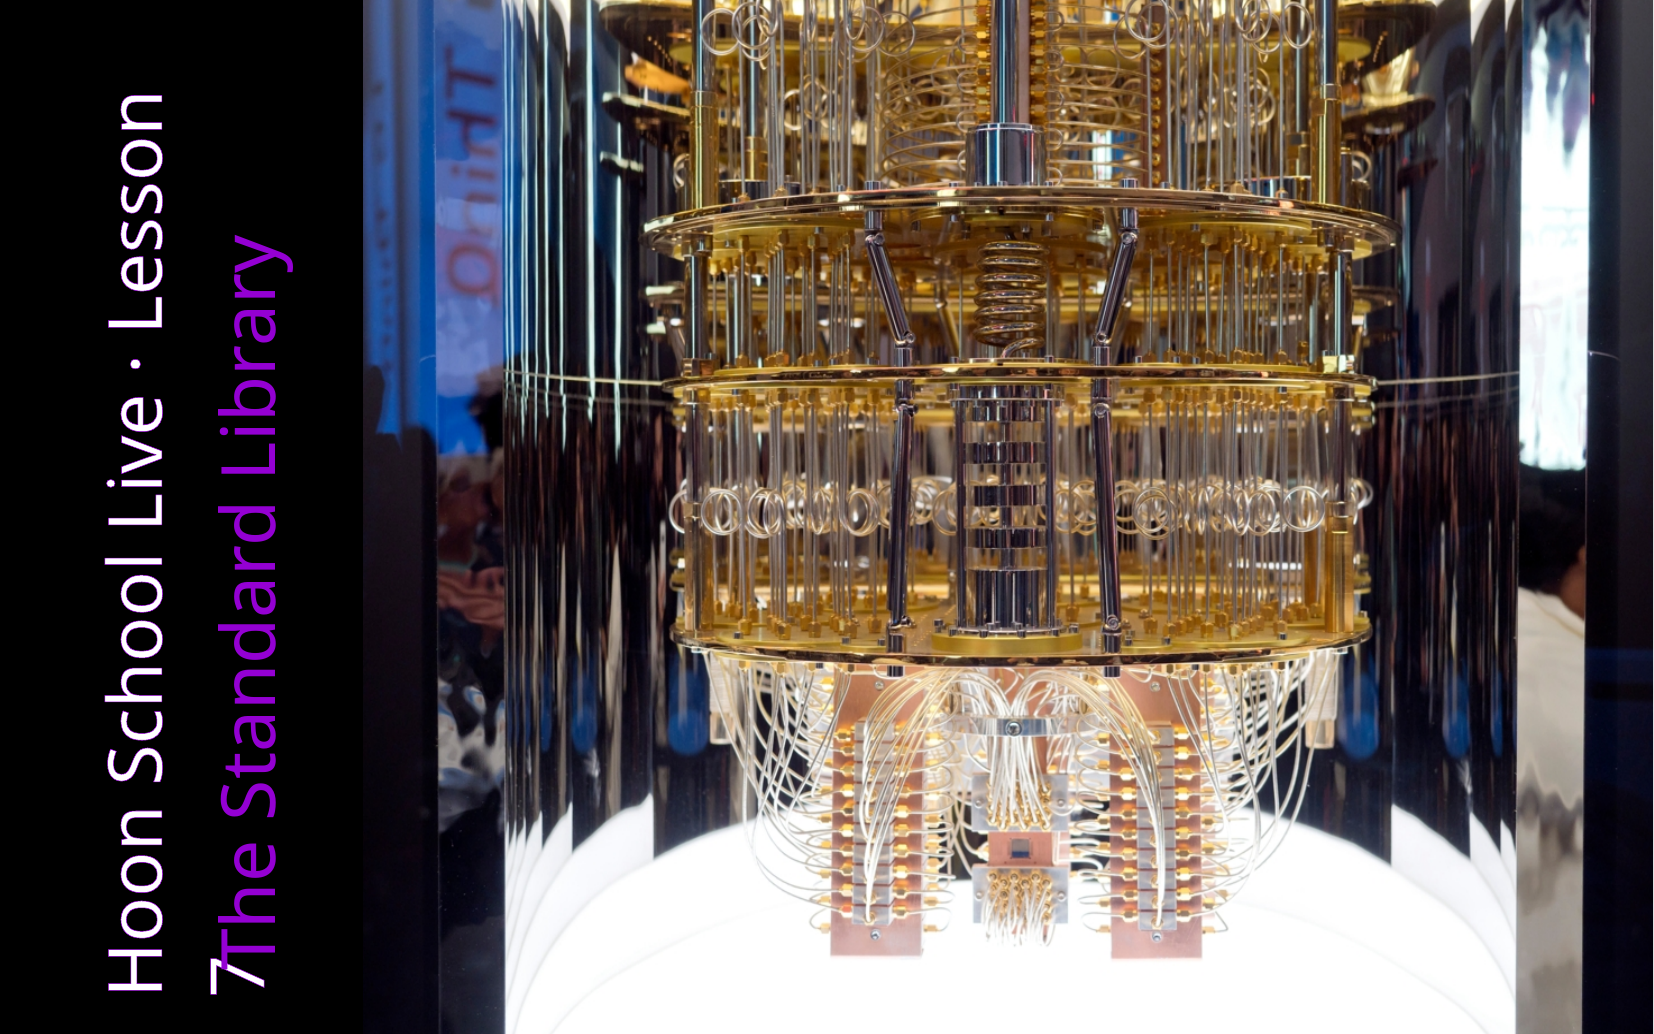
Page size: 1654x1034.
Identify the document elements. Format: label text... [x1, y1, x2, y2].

text_box The Standard Library [187, 75, 281, 986]
text_box Hoon School Live · Lesson 7 [74, 30, 168, 1013]
picture [363, 0, 1654, 1034]
